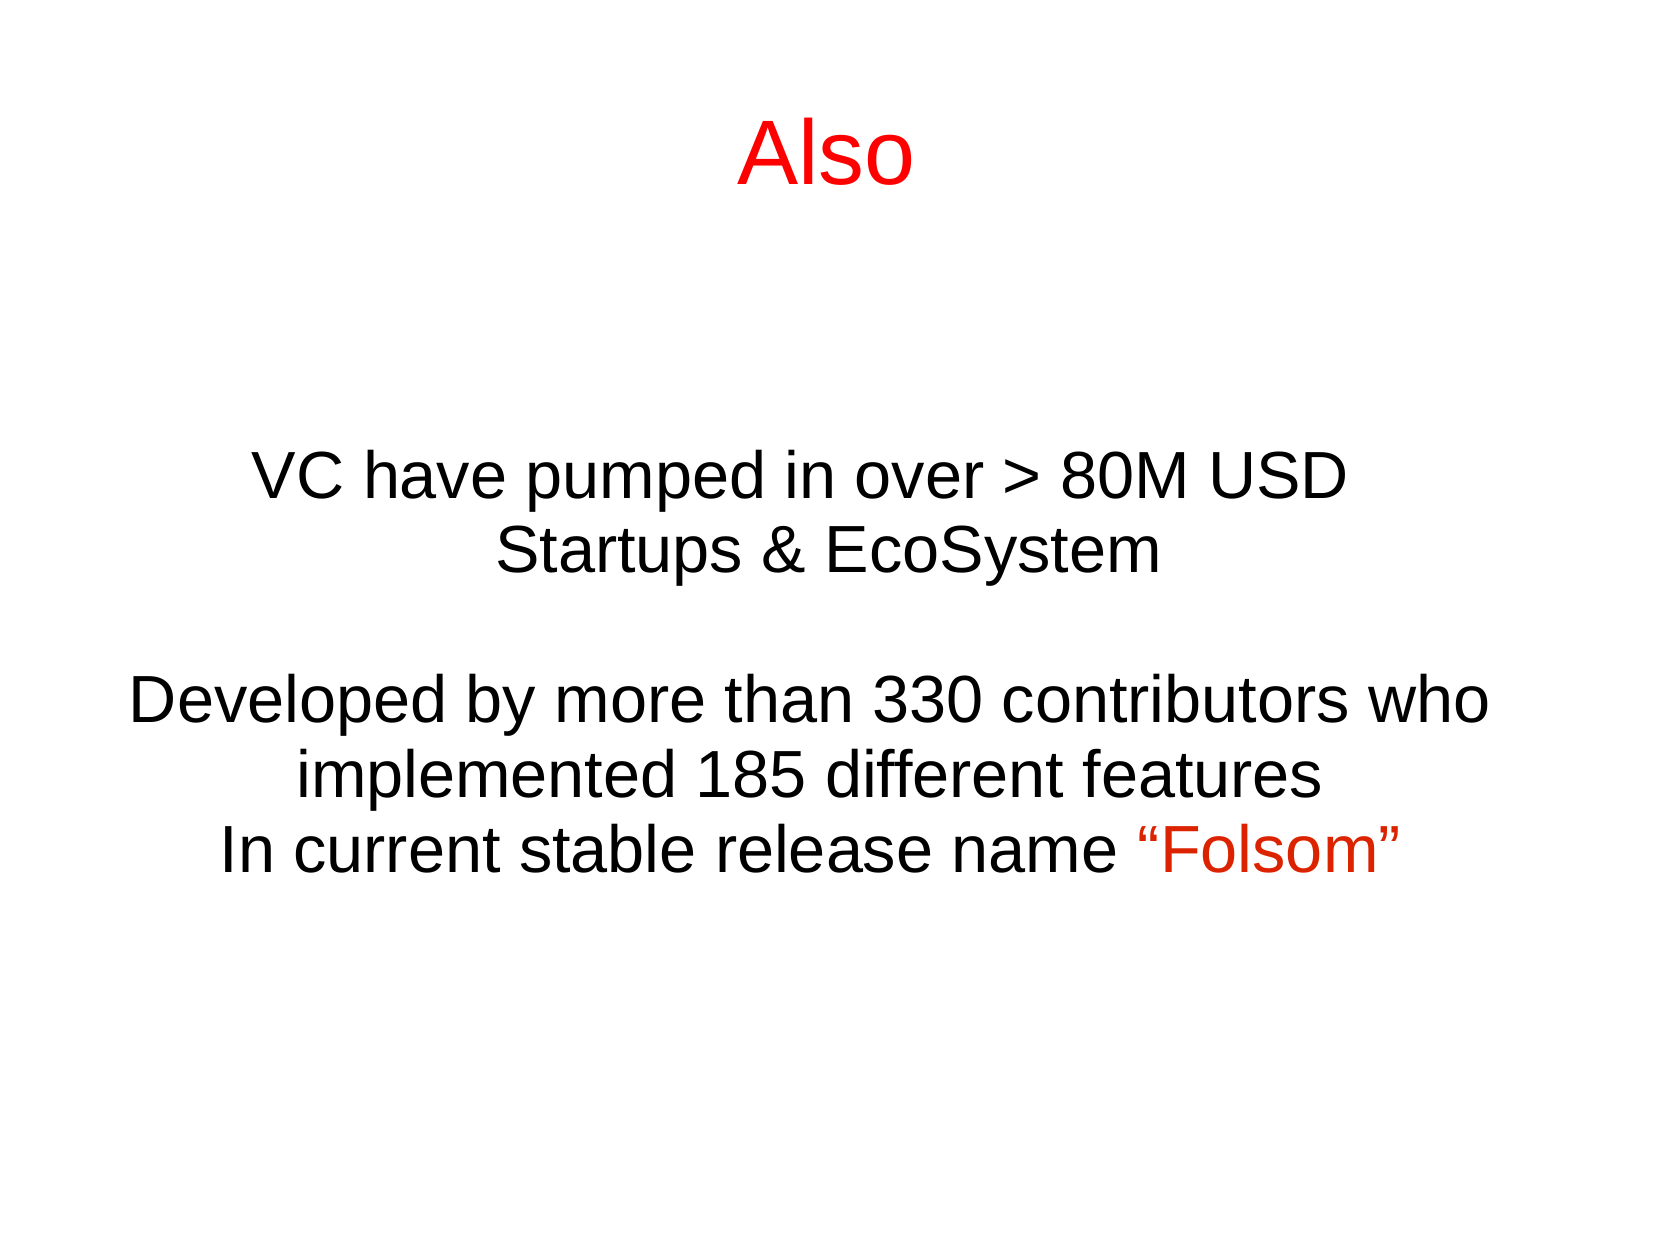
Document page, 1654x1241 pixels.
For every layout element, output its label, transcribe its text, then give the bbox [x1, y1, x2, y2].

subtitle VC have pumped in over > 80M USD Startups & EcoSystem Developed by more than 330 contributors who implemented 185 different features In current stable release name “Folsom” [82, 297, 1538, 1102]
title Also [82, 56, 1571, 250]
